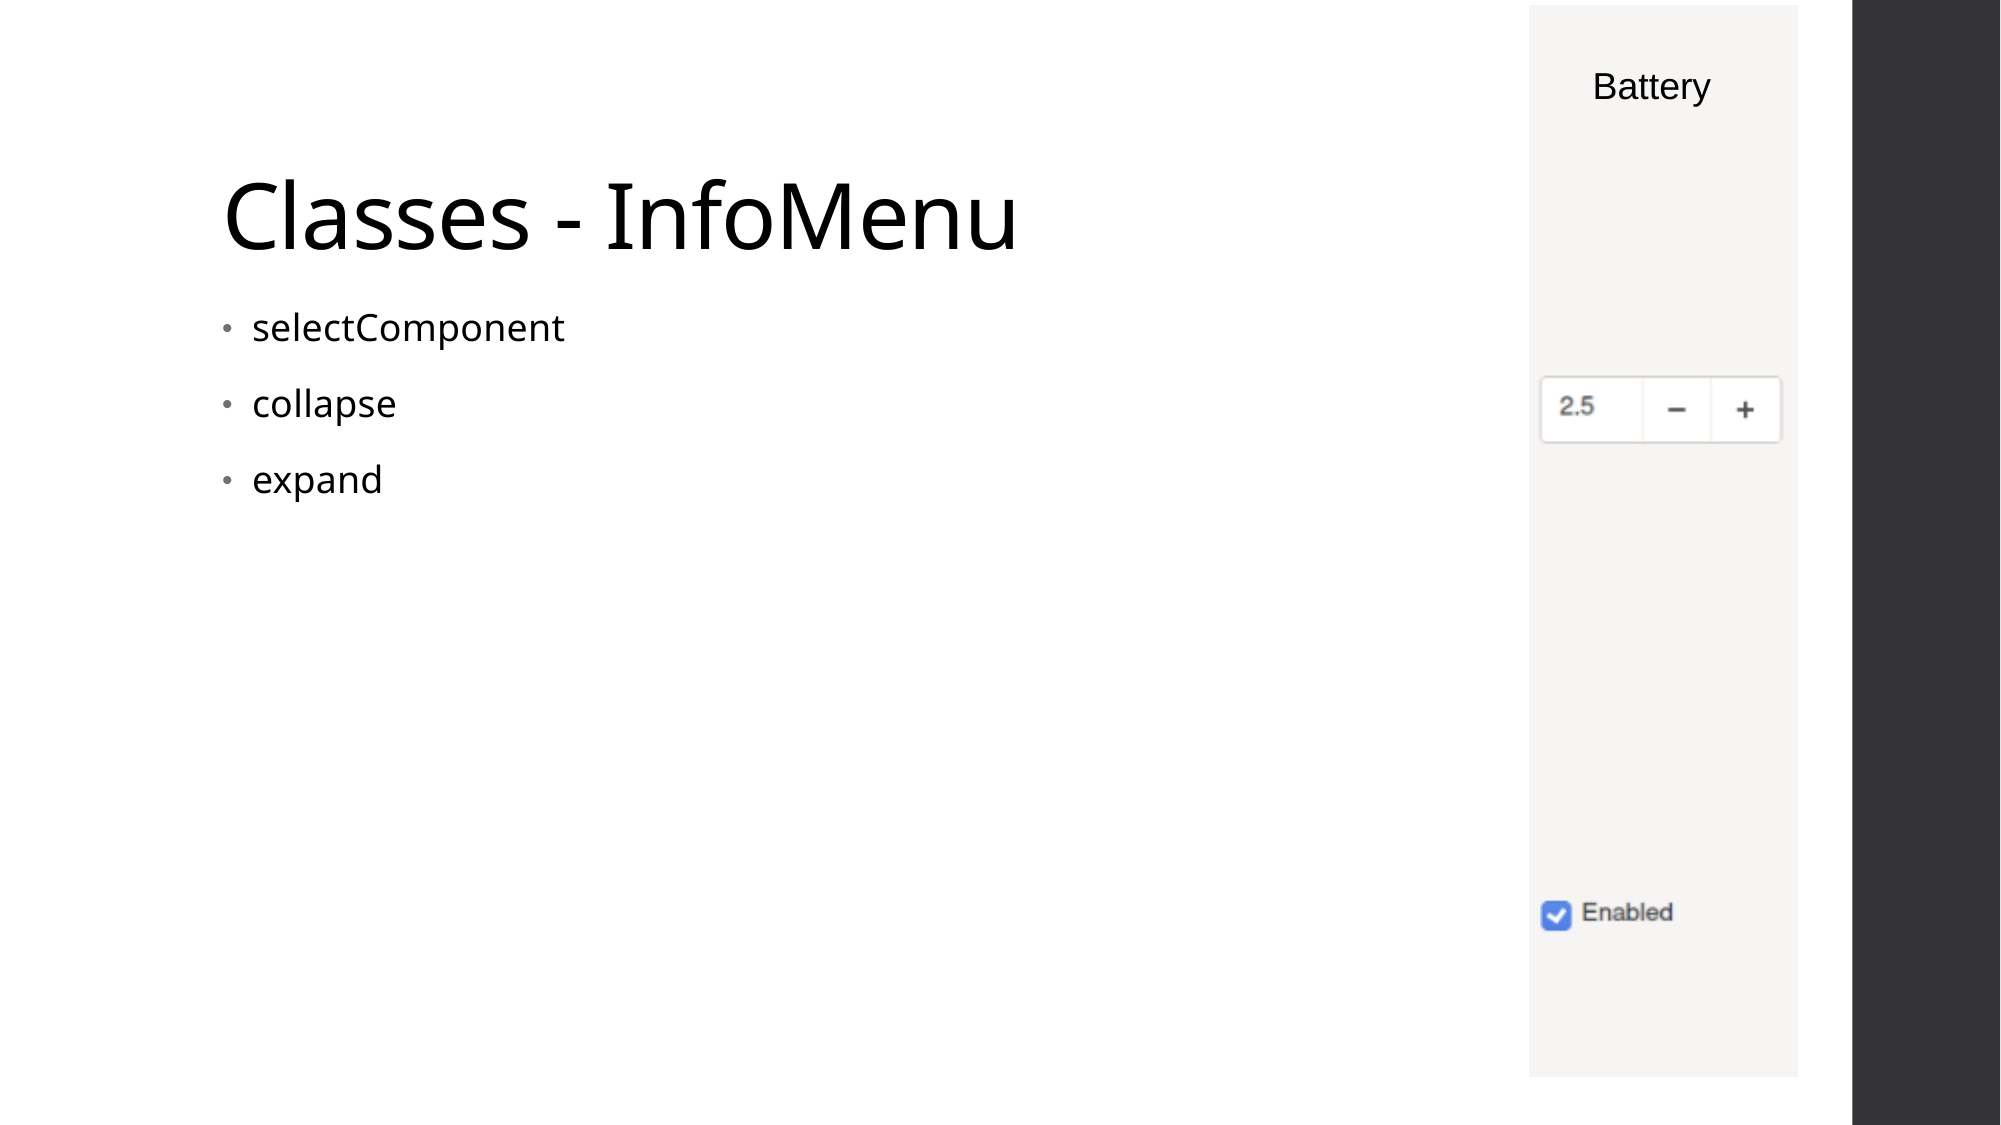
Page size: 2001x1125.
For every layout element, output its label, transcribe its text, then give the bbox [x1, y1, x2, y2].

title Classes - InfoMenu [206, 60, 1529, 278]
list selectComponent collapse expand [206, 299, 1529, 1014]
text_box Battery [1577, 54, 1747, 115]
picture [1529, 5, 1798, 1077]
